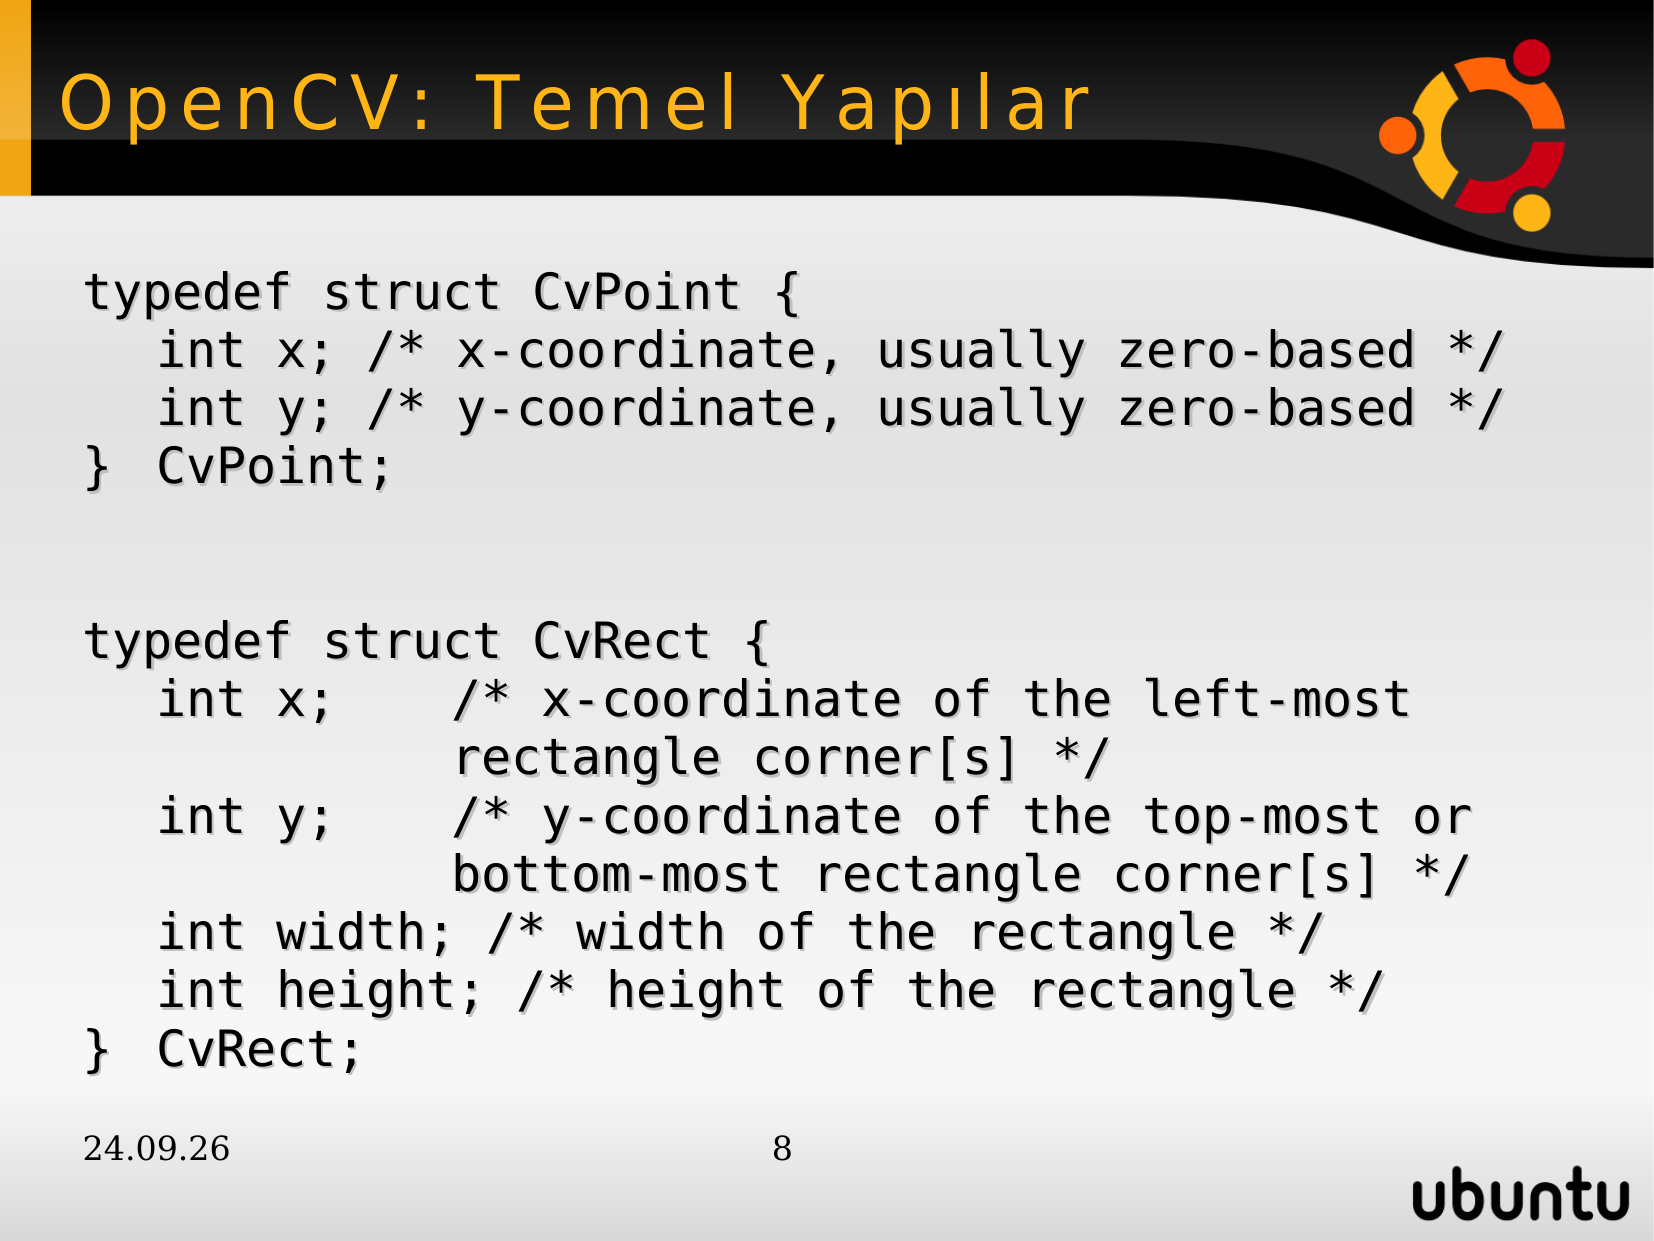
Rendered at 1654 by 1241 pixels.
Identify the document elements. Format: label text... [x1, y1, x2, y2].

picture [0, 0, 1654, 1241]
subtitle typedef struct CvPoint { int x; /* x-coordinate, usually zero-based */ int y; /* y-coordinate, usually zero-based */ } CvPoint; typedef struct CvRect { int x; /* x-coordinate of the left-most rectangle corner[s] */ int y; /* y-coordinate of the top-most or bottom-most rectangle corner[s] */ int width; /* width of the rectangle */ int height; /* height of the rectangle */ } CvRect; [82, 262, 1571, 1195]
title OpenCV: Temel Yapılar [59, 29, 1270, 178]
